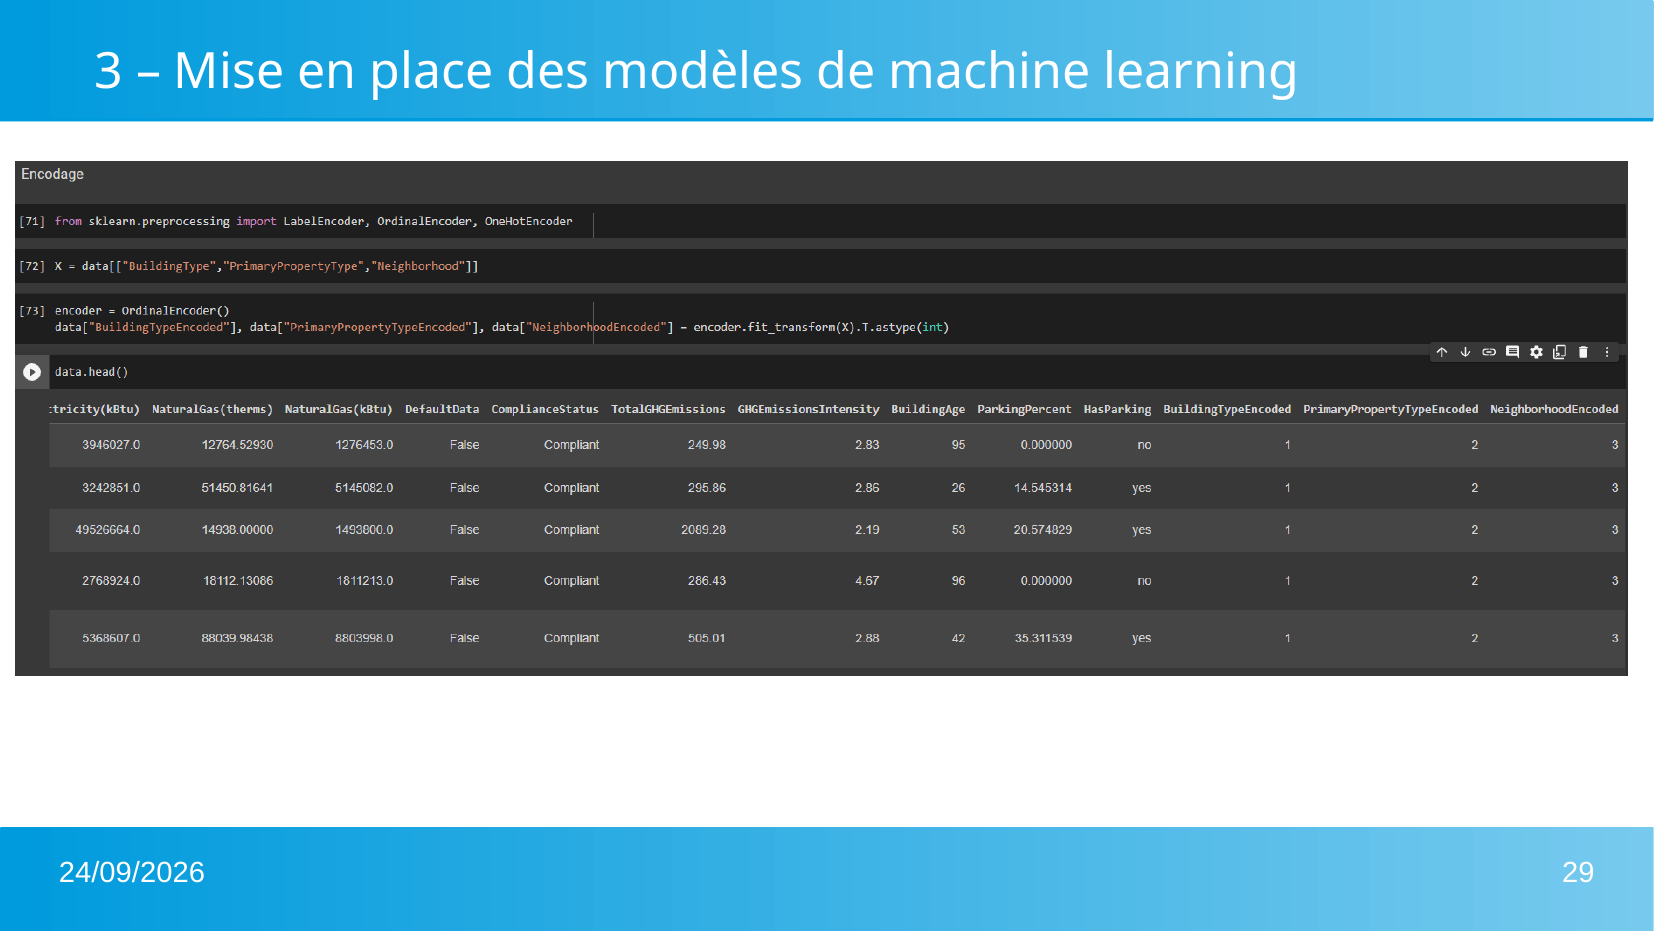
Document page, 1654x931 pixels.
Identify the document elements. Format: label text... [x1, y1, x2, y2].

picture [15, 161, 1628, 676]
title 3 – Mise en place des modèles de machine learning [59, 29, 1595, 108]
